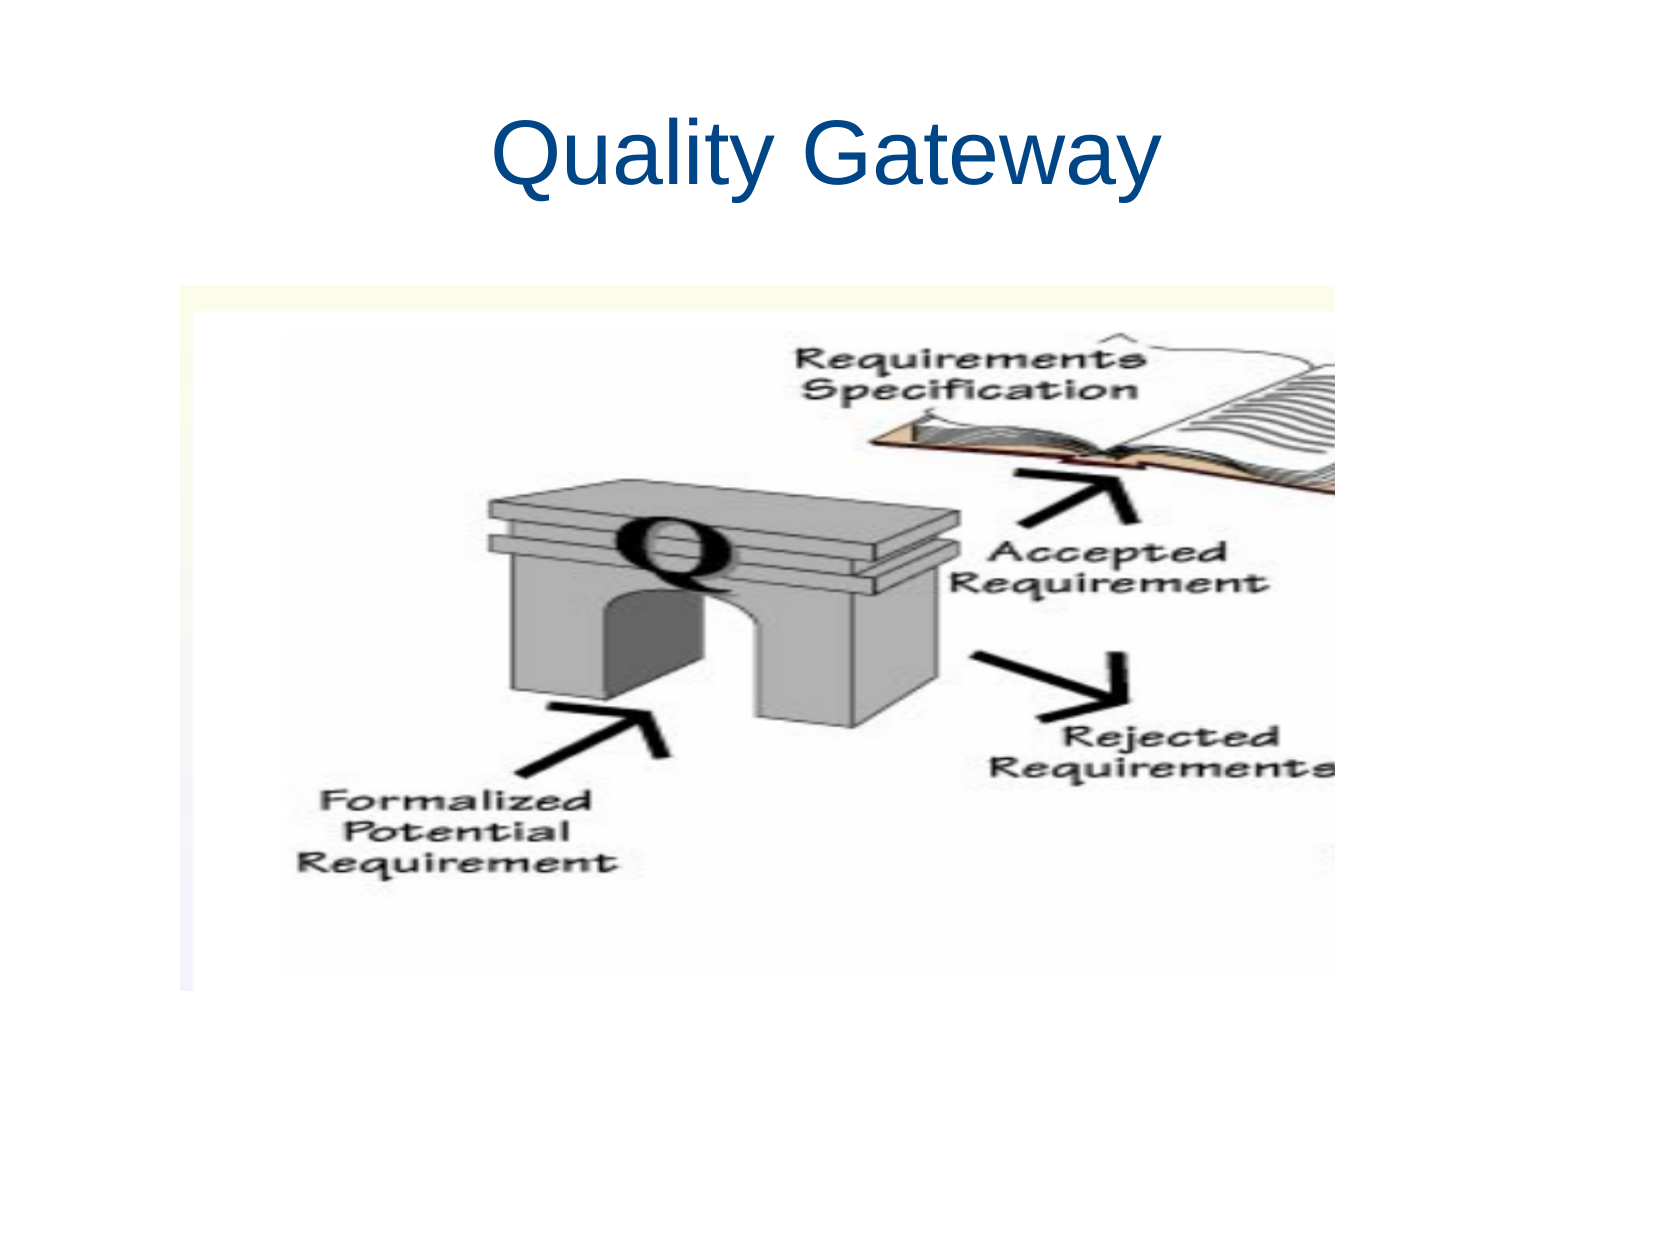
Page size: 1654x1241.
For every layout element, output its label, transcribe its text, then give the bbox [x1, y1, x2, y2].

title Quality Gateway [82, 49, 1571, 257]
picture [180, 285, 1336, 991]
